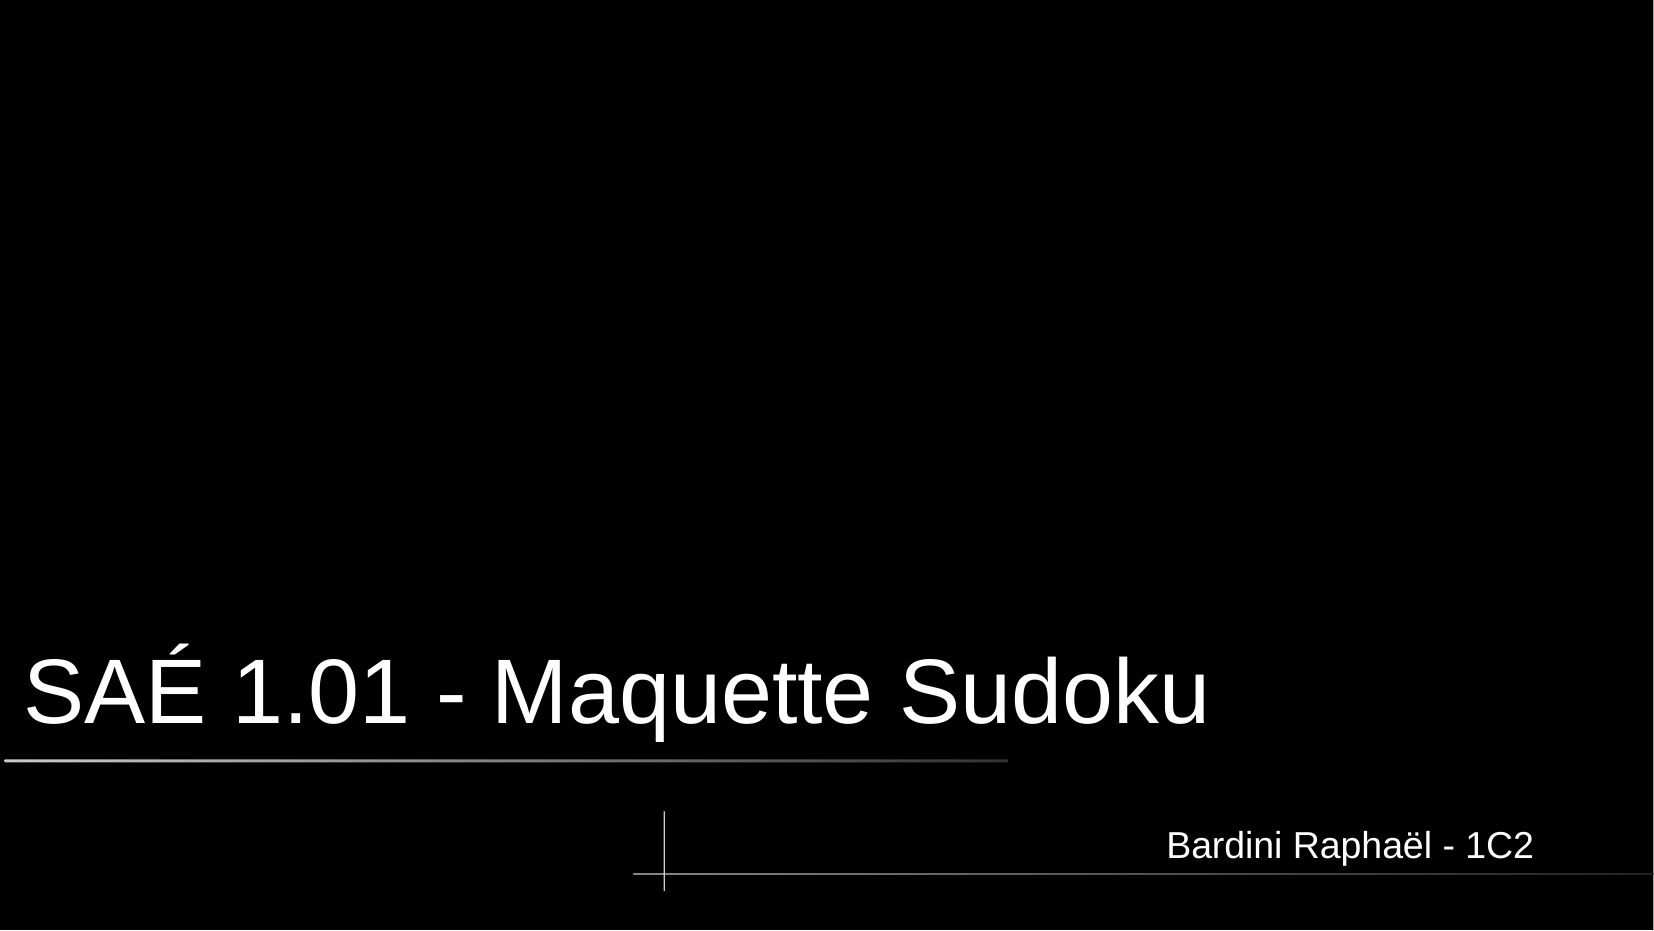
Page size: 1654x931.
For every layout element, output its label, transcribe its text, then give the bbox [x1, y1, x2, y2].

title SAÉ 1.01 - Maquette Sudoku [23, 637, 1501, 746]
text_box Bardini Raphaël - 1C2 [1151, 817, 1654, 875]
